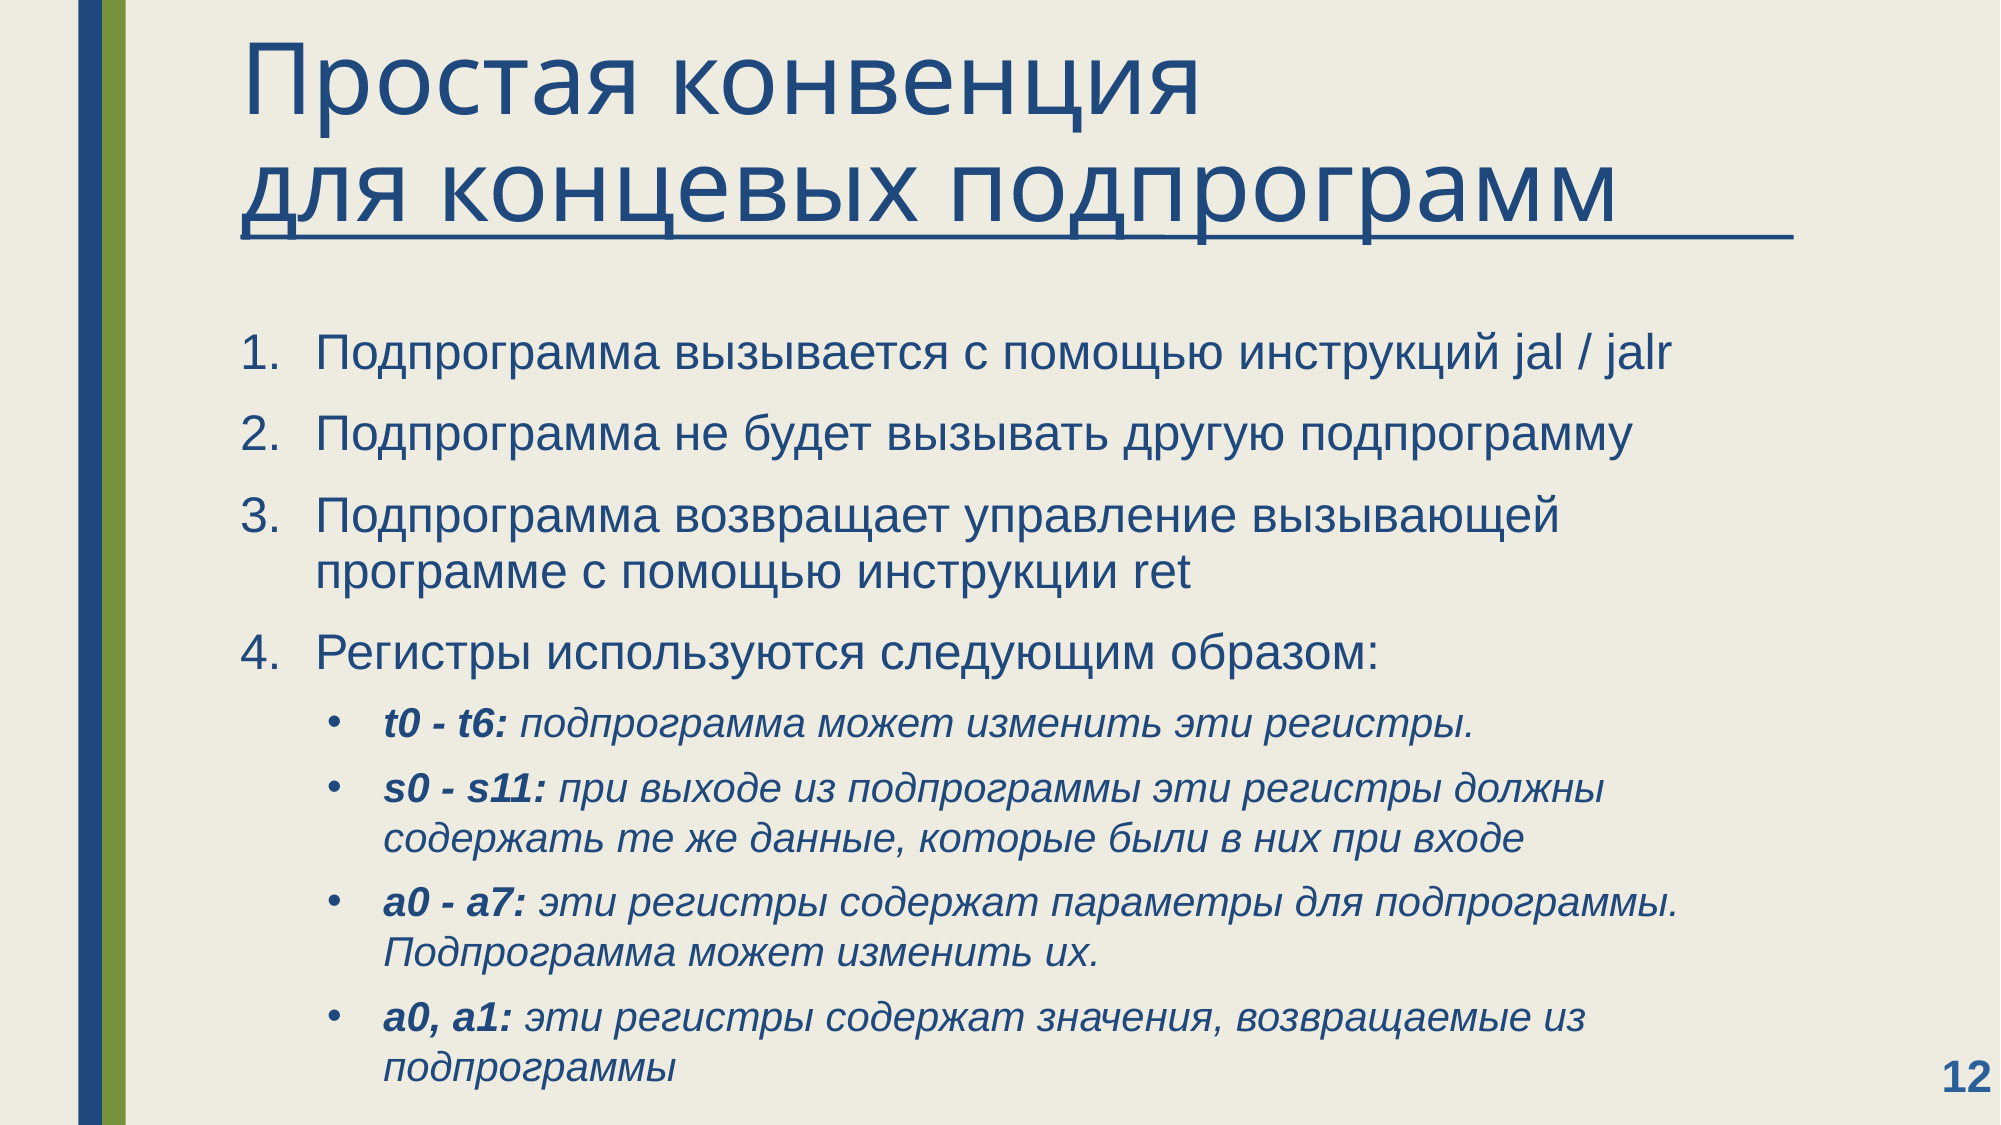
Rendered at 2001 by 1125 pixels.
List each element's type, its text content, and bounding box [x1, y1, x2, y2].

text_box <номер> [1766, 1043, 1998, 1125]
title Простая конвенция для концевых подпрограмм [225, 22, 1800, 141]
list Подпрограмма вызывается с помощью инструкций jal / jalr Подпрограмма не будет вызывать другую подпрограмму Подпрограмма возвращает управление вызывающей программе с помощью инструкции ret Регистры используются следующим образом: t0 - t6: подпрограмма может изменить эти регистры. s0 - s11: при выходе из подпрограммы эти регистры должны содержать те же данные, которые были в них при входе a0 - a7: эти регистры содержат параметры для подпрограммы. Подпрограмма может изменить их. a0, a1: эти регистры содержат значения, возвращаемые из подпрограммы [225, 231, 1800, 951]
